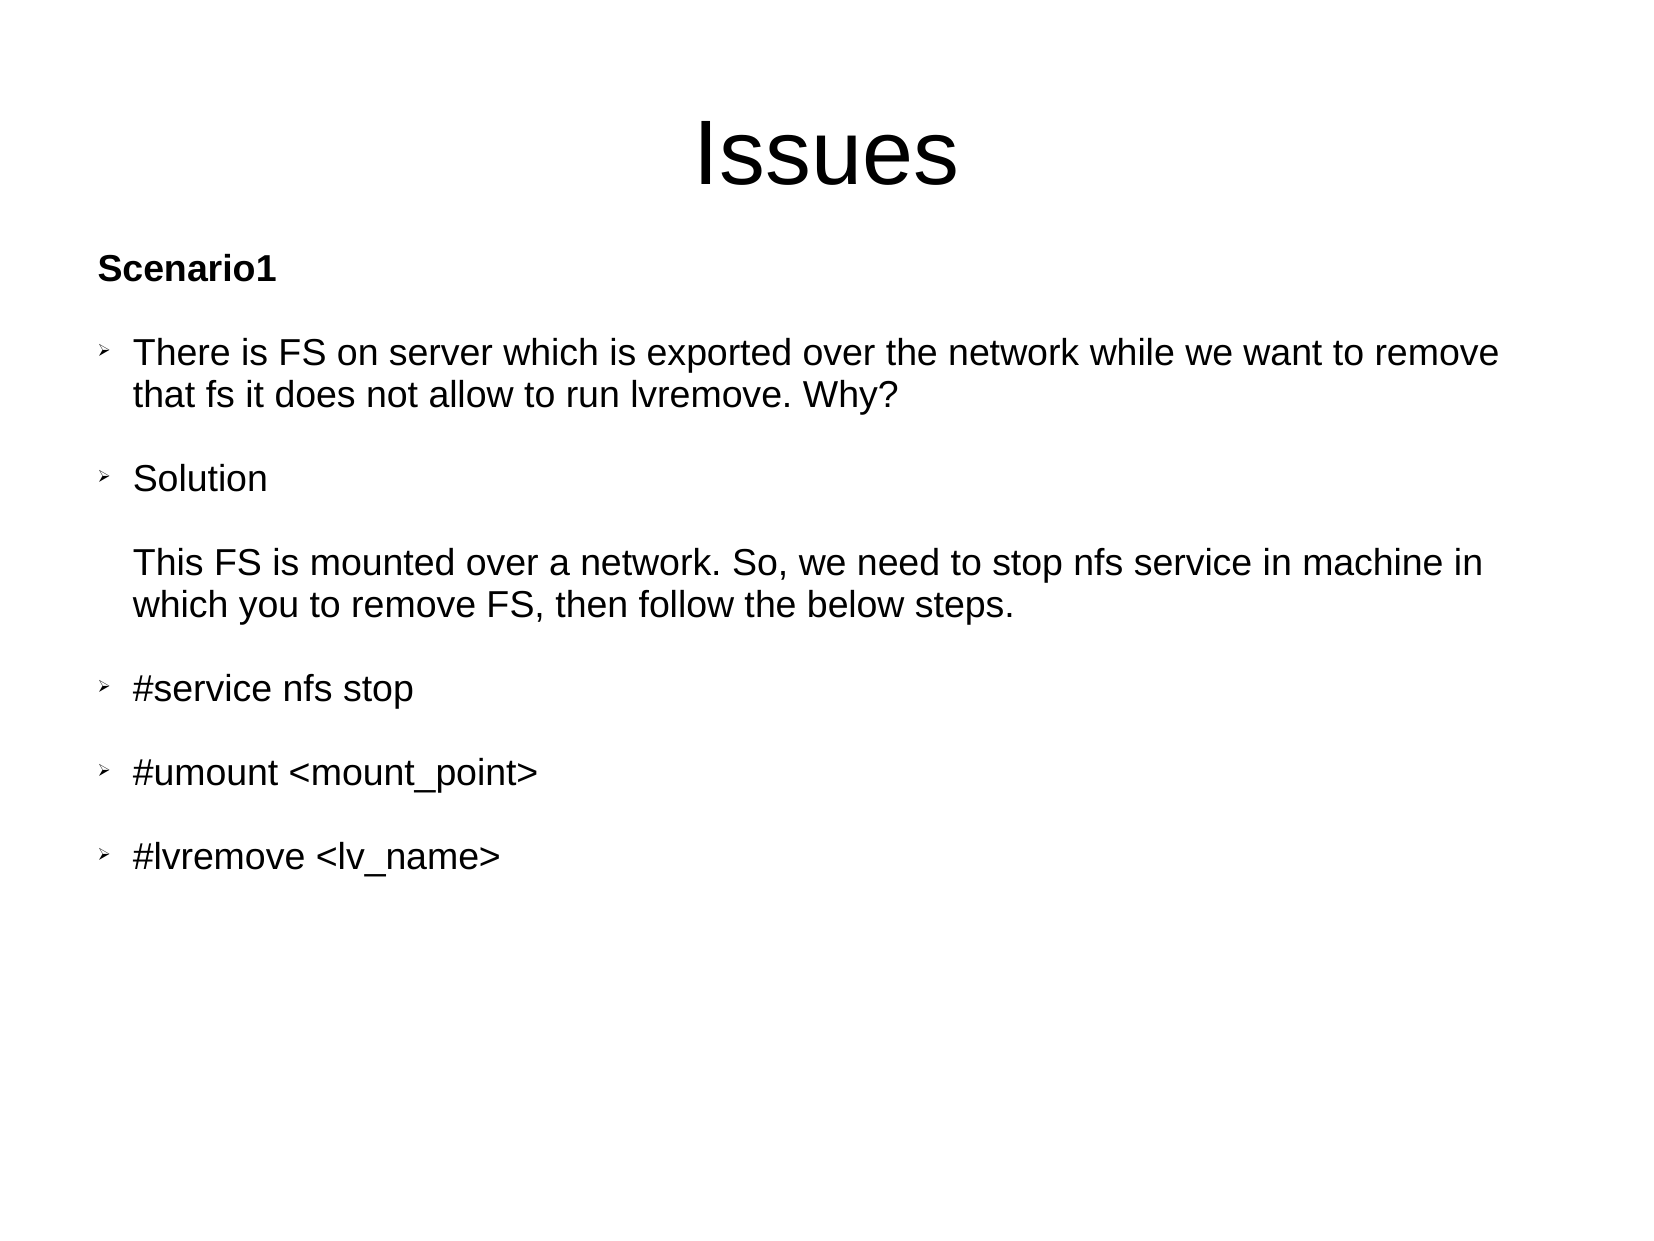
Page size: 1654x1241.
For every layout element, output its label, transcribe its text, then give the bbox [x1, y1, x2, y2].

title Issues [82, 49, 1571, 257]
text_box Scenario1 There is FS on server which is exported over the network while we want to remove that fs it does not allow to run lvremove. Why? Solution This FS is mounted over a network. So, we need to stop nfs service in machine in which you to remove FS, then follow the below steps. #service nfs stop #umount <mount_point> #lvremove <lv_name> [82, 240, 1561, 927]
